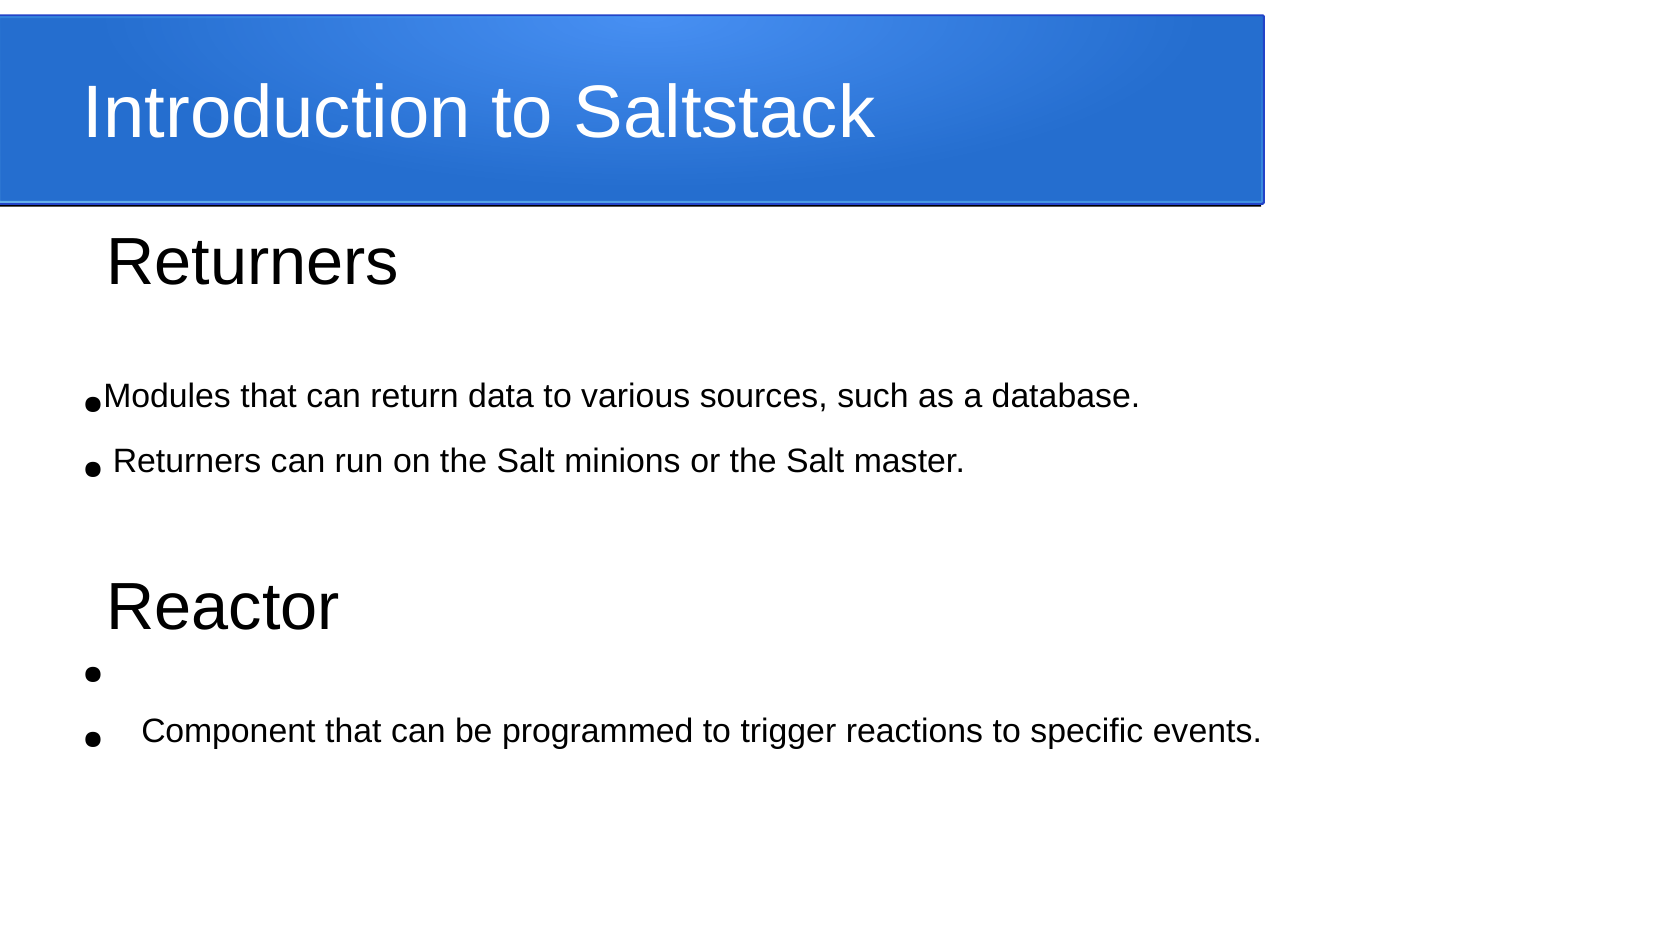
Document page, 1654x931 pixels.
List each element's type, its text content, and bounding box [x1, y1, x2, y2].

title Introduction to Saltstack [82, 35, 1235, 189]
subtitle Returners Modules that can return data to various sources, such as a database. Returners can run on the Salt minions or the Salt master. Reactor Component that can be programmed to trigger reactions to specific events. [82, 224, 1571, 774]
